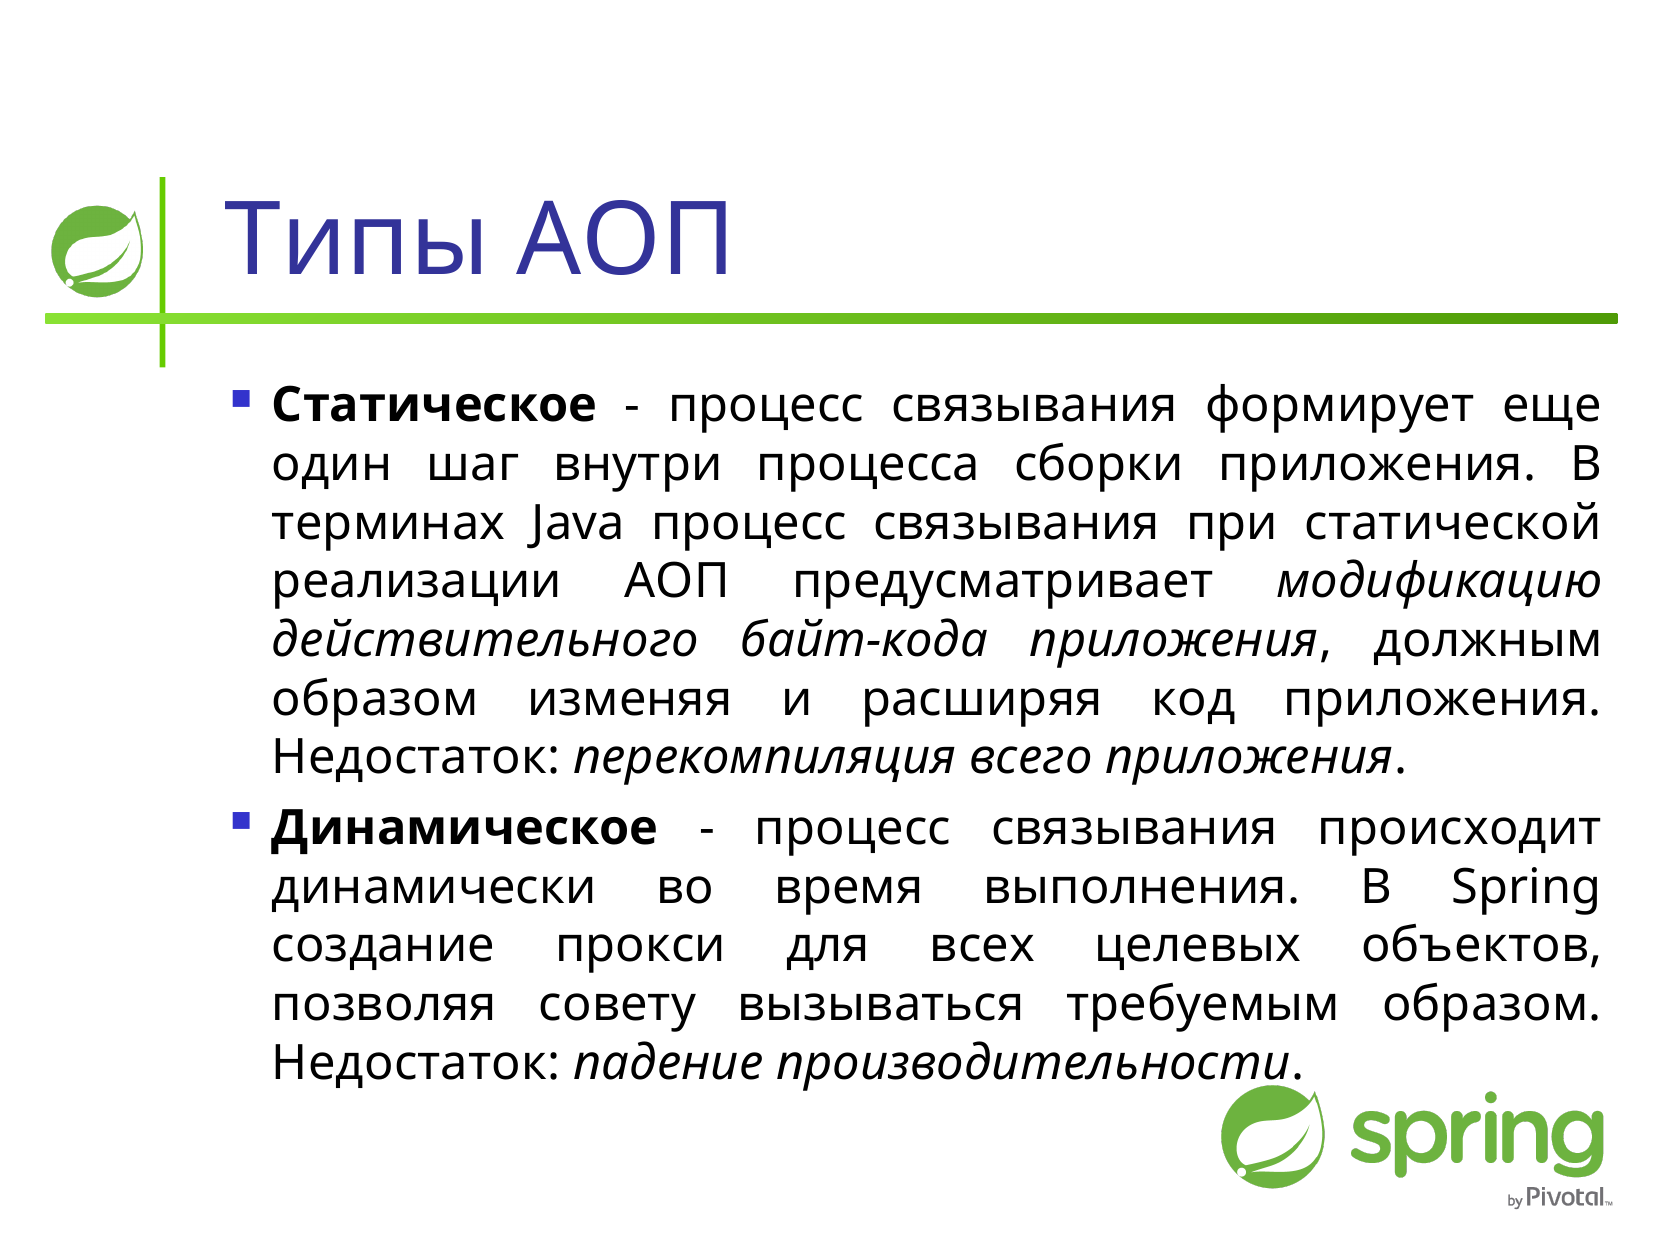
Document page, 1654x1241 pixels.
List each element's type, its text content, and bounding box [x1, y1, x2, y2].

list Статическое - процесс связывания формирует еще один шаг внутри процесса сборки приложения. В терминах Java процесс связывания при статической реализации АОП предусматривает модификацию действительного байт-кода приложения, должным образом изменяя и расширяя код приложения. Недостаток: перекомпиляция всего приложения. Динамическое - процесс связывания происходит динамически во время выполнения. В Spring создание прокси для всех целевых объ­ектов, позволяя совету вызываться требуемым образом. Недостаток: падение производительности. [213, 364, 1620, 1109]
picture [1216, 1109, 1618, 1212]
title Типы АОП [208, 38, 1618, 304]
